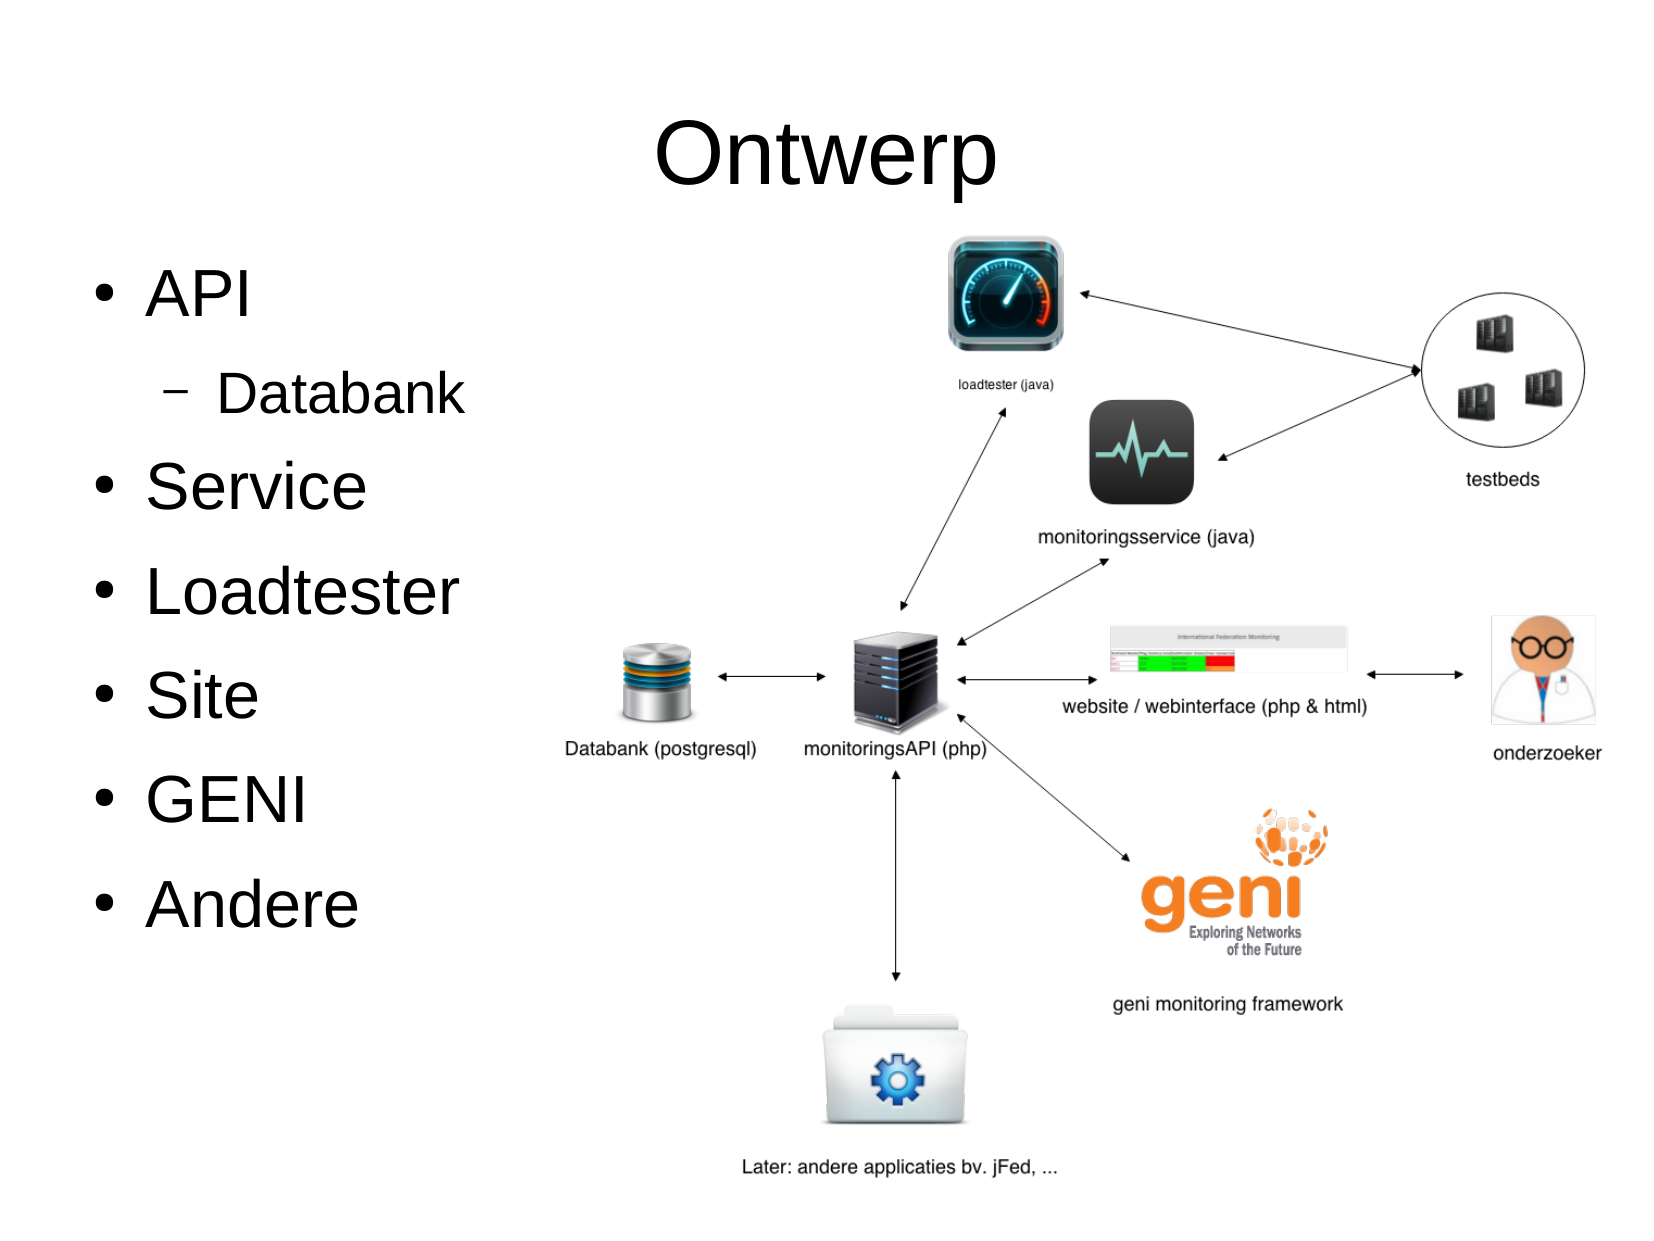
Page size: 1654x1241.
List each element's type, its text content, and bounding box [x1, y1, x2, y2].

list API Databank Service Loadtester Site GENI Andere [75, 256, 1133, 1142]
picture [555, 173, 1621, 1193]
title Ontwerp [82, 49, 1571, 256]
